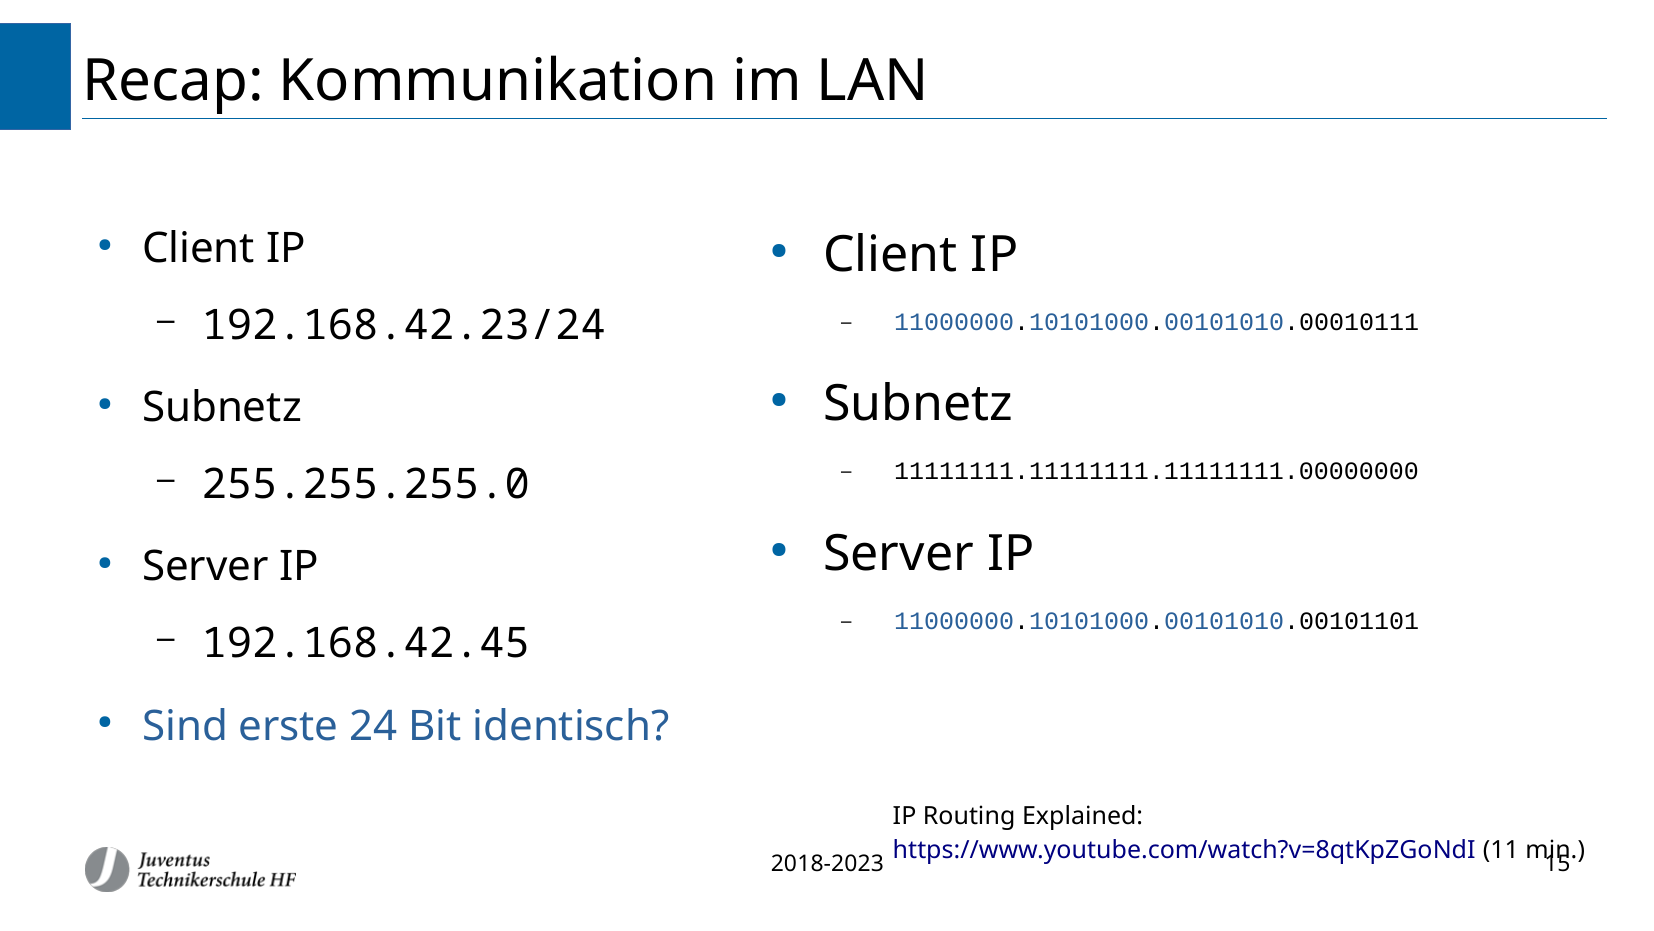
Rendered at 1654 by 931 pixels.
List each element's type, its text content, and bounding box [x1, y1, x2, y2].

list Client IP 11000000.10101000.00101010.00010111 Subnetz 11111111.11111111.11111111.00000000 Server IP 11000000.10101000.00101010.00101101 [752, 217, 1572, 758]
picture [85, 847, 296, 892]
text_box IP Routing Explained: https://www.youtube.com/watch?v=8qtKpZGoNdI (11 min.) [877, 790, 1566, 865]
title Recap: Kommunikation im LAN [82, 37, 1571, 119]
list Client IP 192.168.42.23/24 Subnetz 255.255.255.0 Server IP 192.168.42.45 Sind erste 24 Bit identisch? [82, 217, 752, 758]
